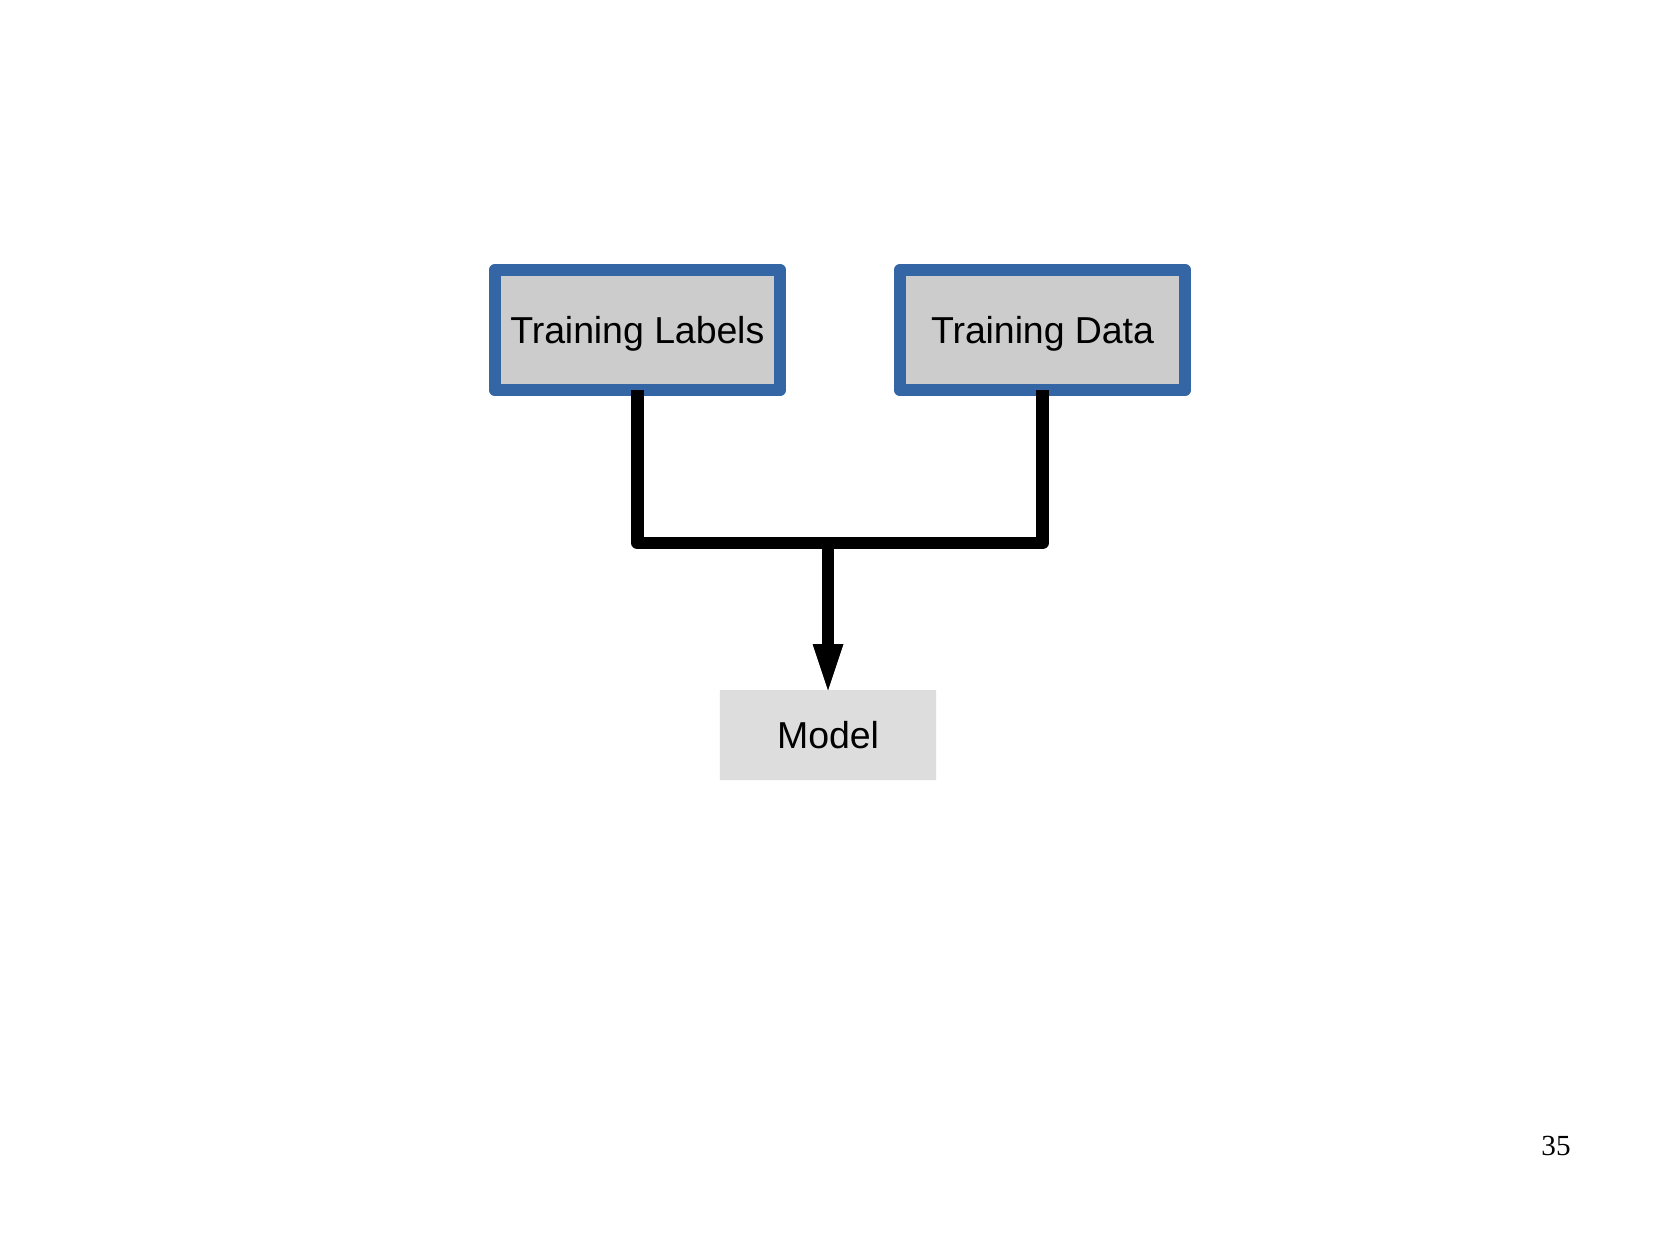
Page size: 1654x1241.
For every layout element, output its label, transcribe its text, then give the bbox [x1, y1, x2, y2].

text_box Model [719, 690, 937, 781]
text_box Training Data [900, 270, 1186, 391]
text_box Training Labels [495, 270, 781, 391]
